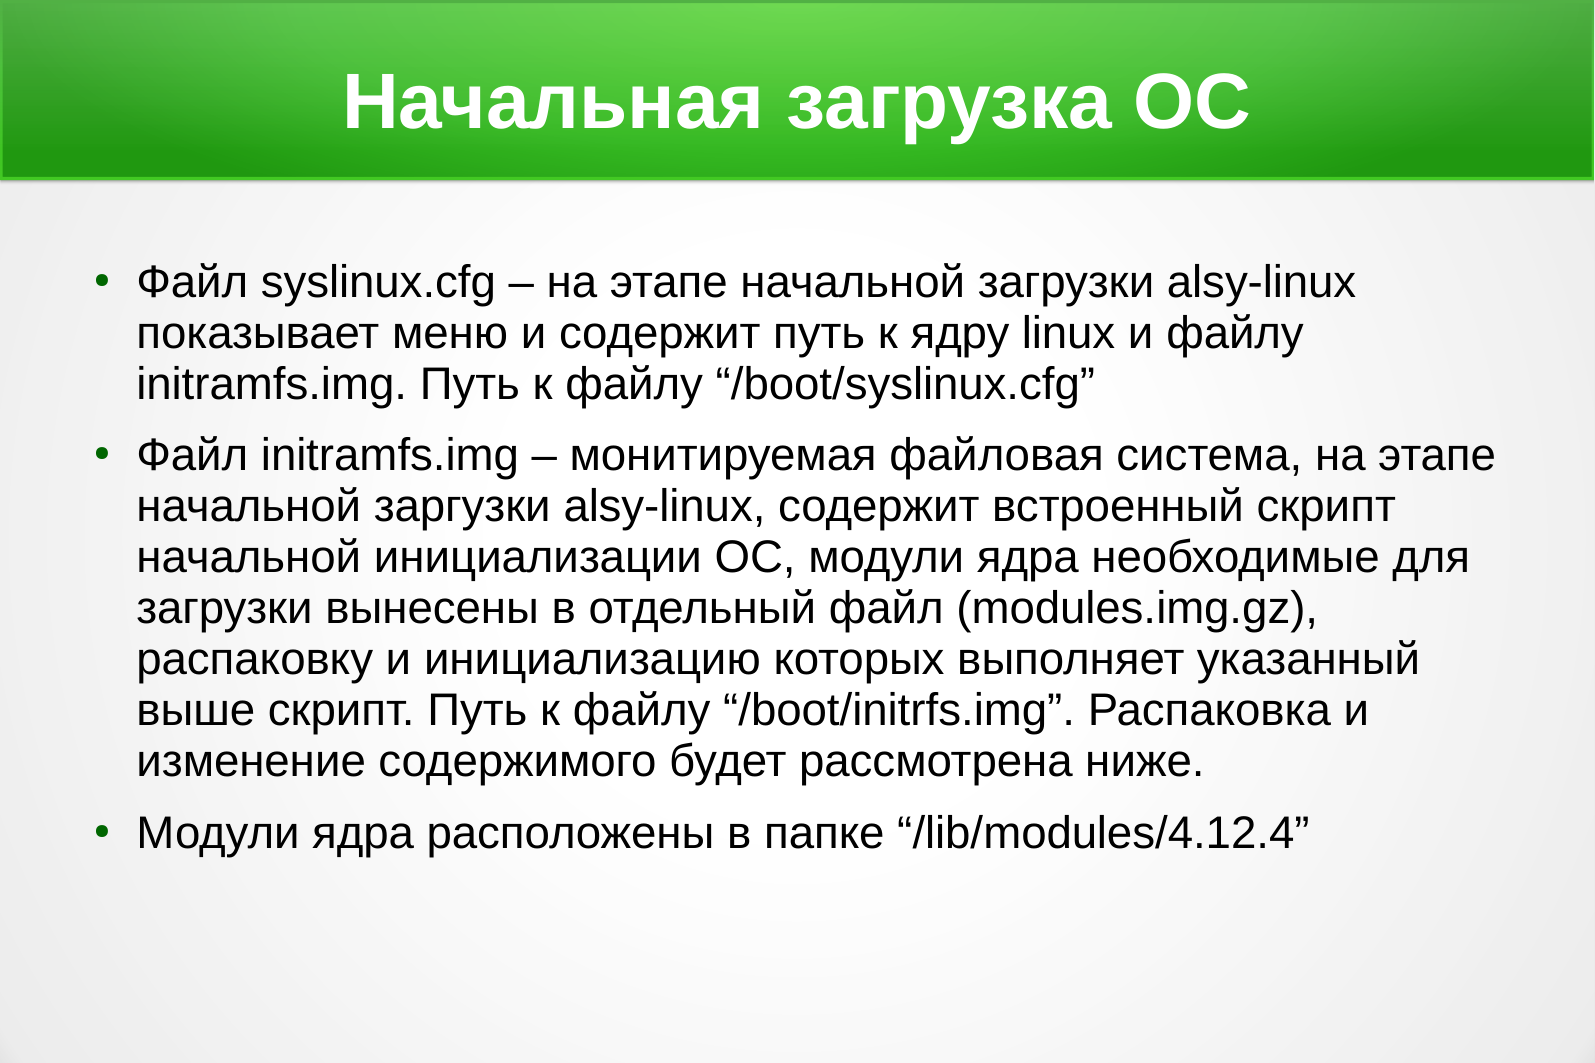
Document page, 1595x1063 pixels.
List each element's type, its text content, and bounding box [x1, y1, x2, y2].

list Файл syslinux.cfg – на этапе начальной загрузки alsy-linux показывает меню и содержит путь к ядру linux и файлу initramfs.img. Путь к файлу “/boot/syslinux.cfg” Файл initramfs.img – монитируемая файловая система, на этапе начальной заргузки alsy-linux, содержит встроенный скрипт начальной инициализации ОС, модули ядра необходимые для загрузки вынесены в отдельный файл (modules.img.gz), распаковку и инициализацию которых выполняет указанный выше скрипт. Путь к файлу “/boot/initrfs.img”. Распаковка и изменение содержимого будет рассмотрена ниже. Модули ядра расположены в папке “/lib/modules/4.12.4” [79, 256, 1515, 873]
title Начальная загрузка ОС [79, 40, 1515, 162]
